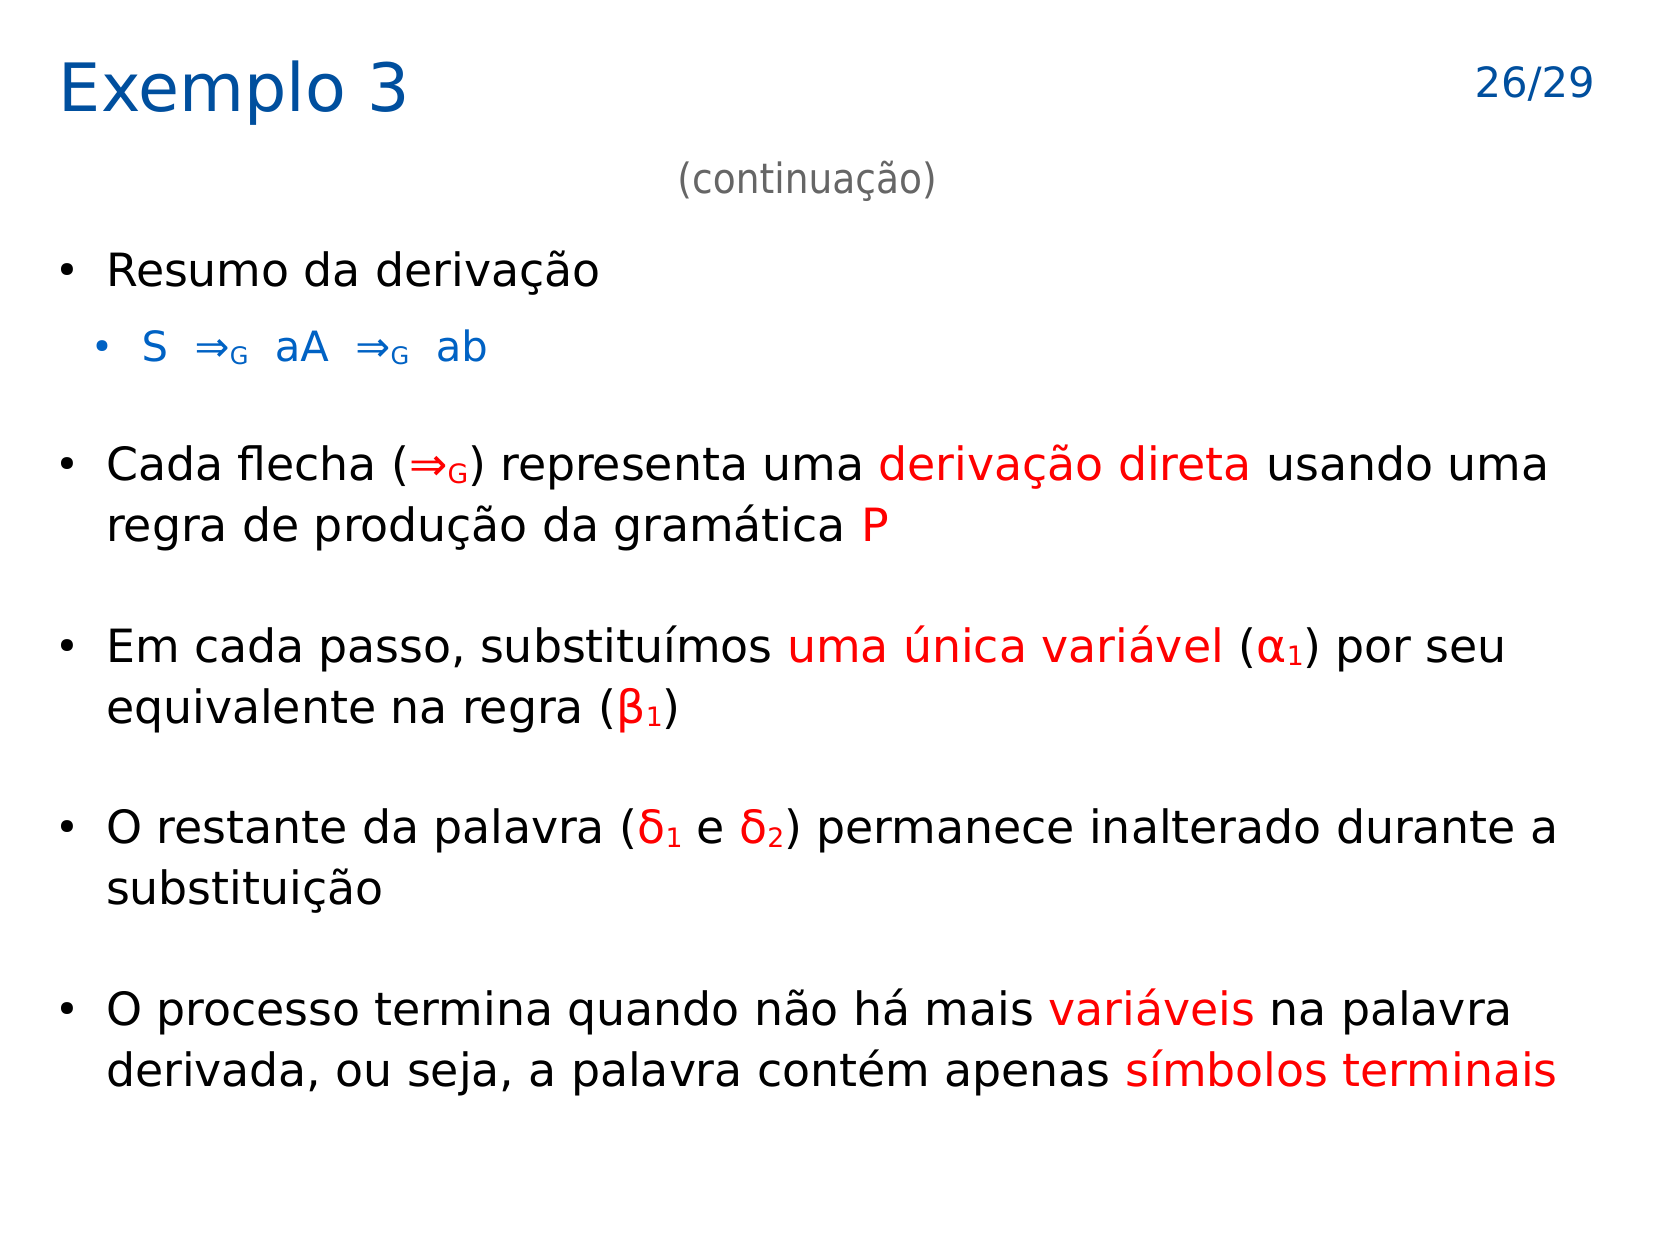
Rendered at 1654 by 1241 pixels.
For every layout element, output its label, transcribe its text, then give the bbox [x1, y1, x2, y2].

text_box (continuação) [662, 147, 952, 213]
list Resumo da derivação S ⇒G aA ⇒G ab Cada flecha (⇒G​) representa uma derivação direta usando uma regra de produção da gramática P Em cada passo, substituímos uma única variável (α1​) por seu equivalente na regra (β1​) O restante da palavra (δ1​ e δ2​) permanece inalterado durante a substituição O processo termina quando não há mais variáveis na palavra derivada, ou seja, a palavra contém apenas símbolos terminais [59, 236, 1595, 1211]
title Exemplo 3 [59, 29, 1625, 148]
